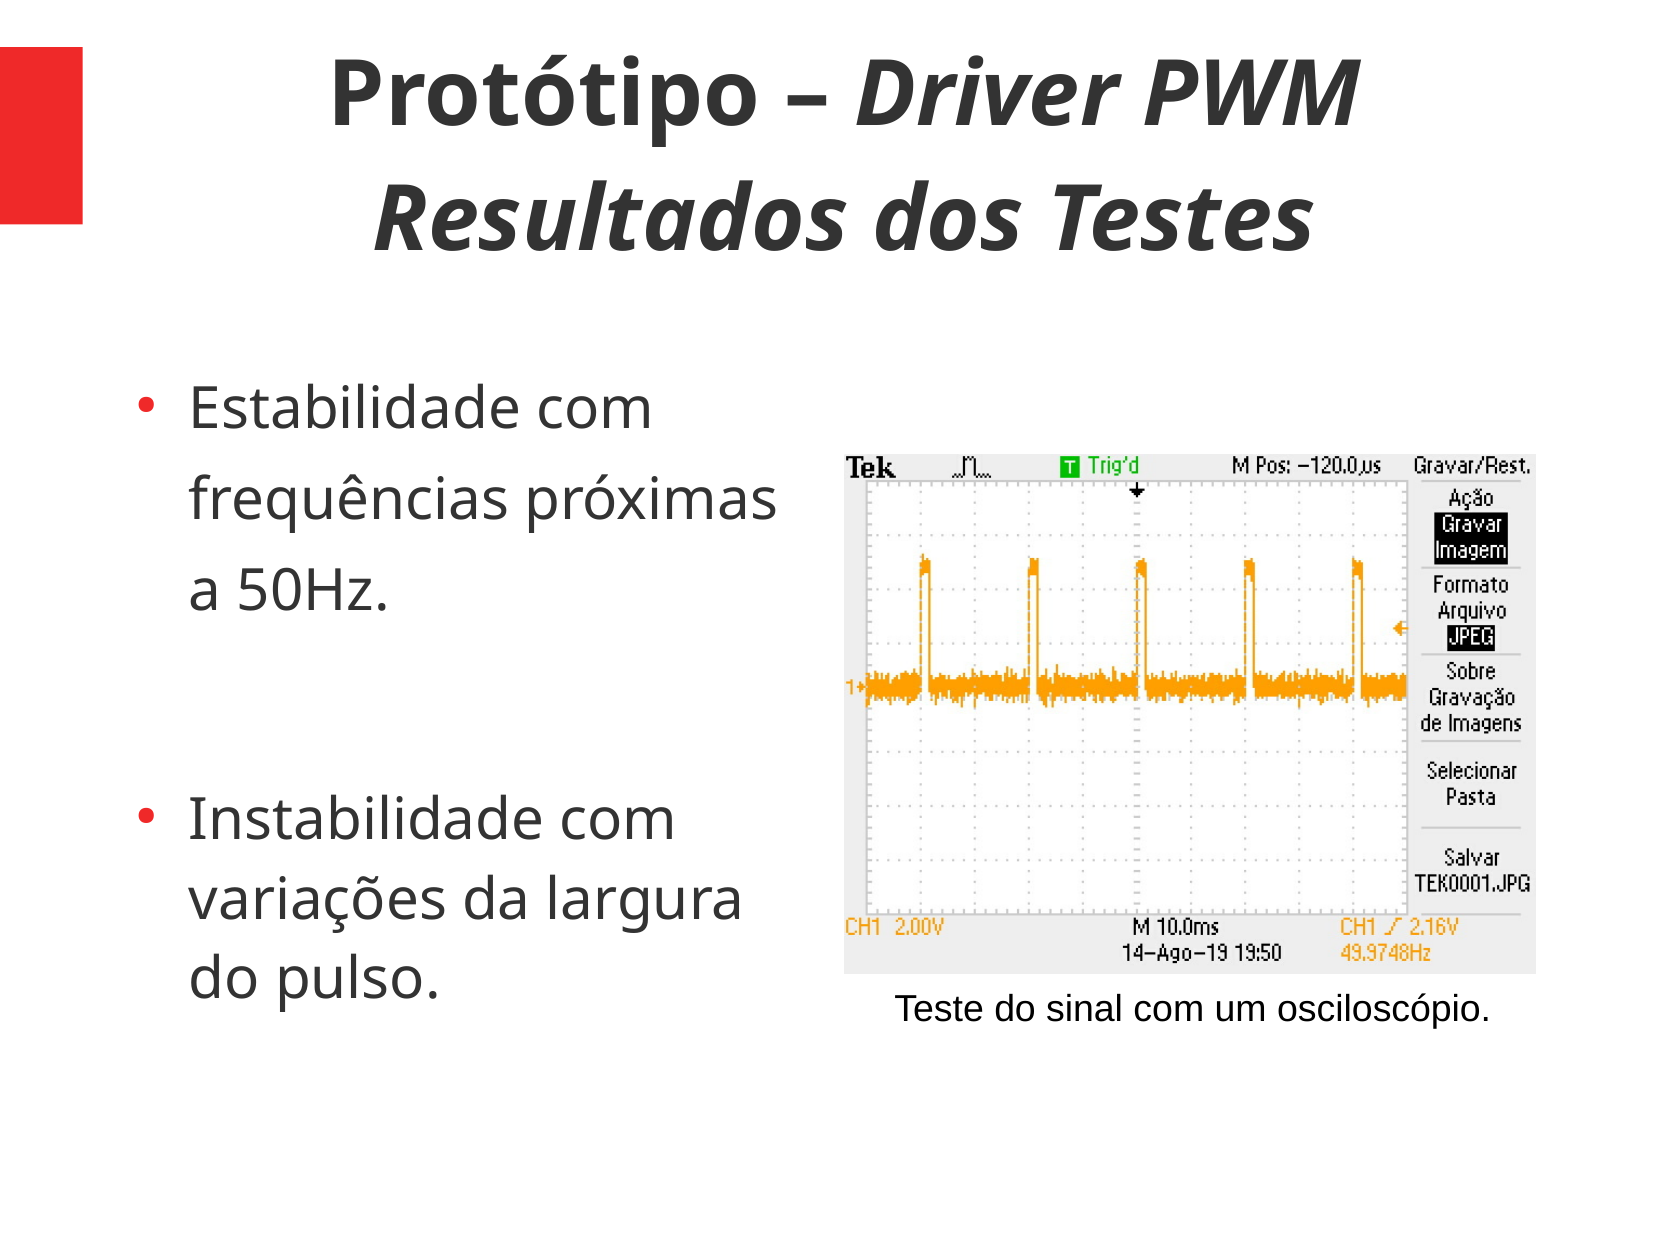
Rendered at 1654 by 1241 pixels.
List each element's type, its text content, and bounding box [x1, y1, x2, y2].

list Estabilidade com frequências próximas a 50Hz. Instabilidade com variações da largura do pulso. [118, 354, 810, 1074]
title Protótipo – Driver PWM Resultados dos Testes [118, 45, 1571, 260]
text_box Teste do sinal com um osciloscópio. [850, 980, 1536, 1038]
picture [844, 454, 1536, 974]
